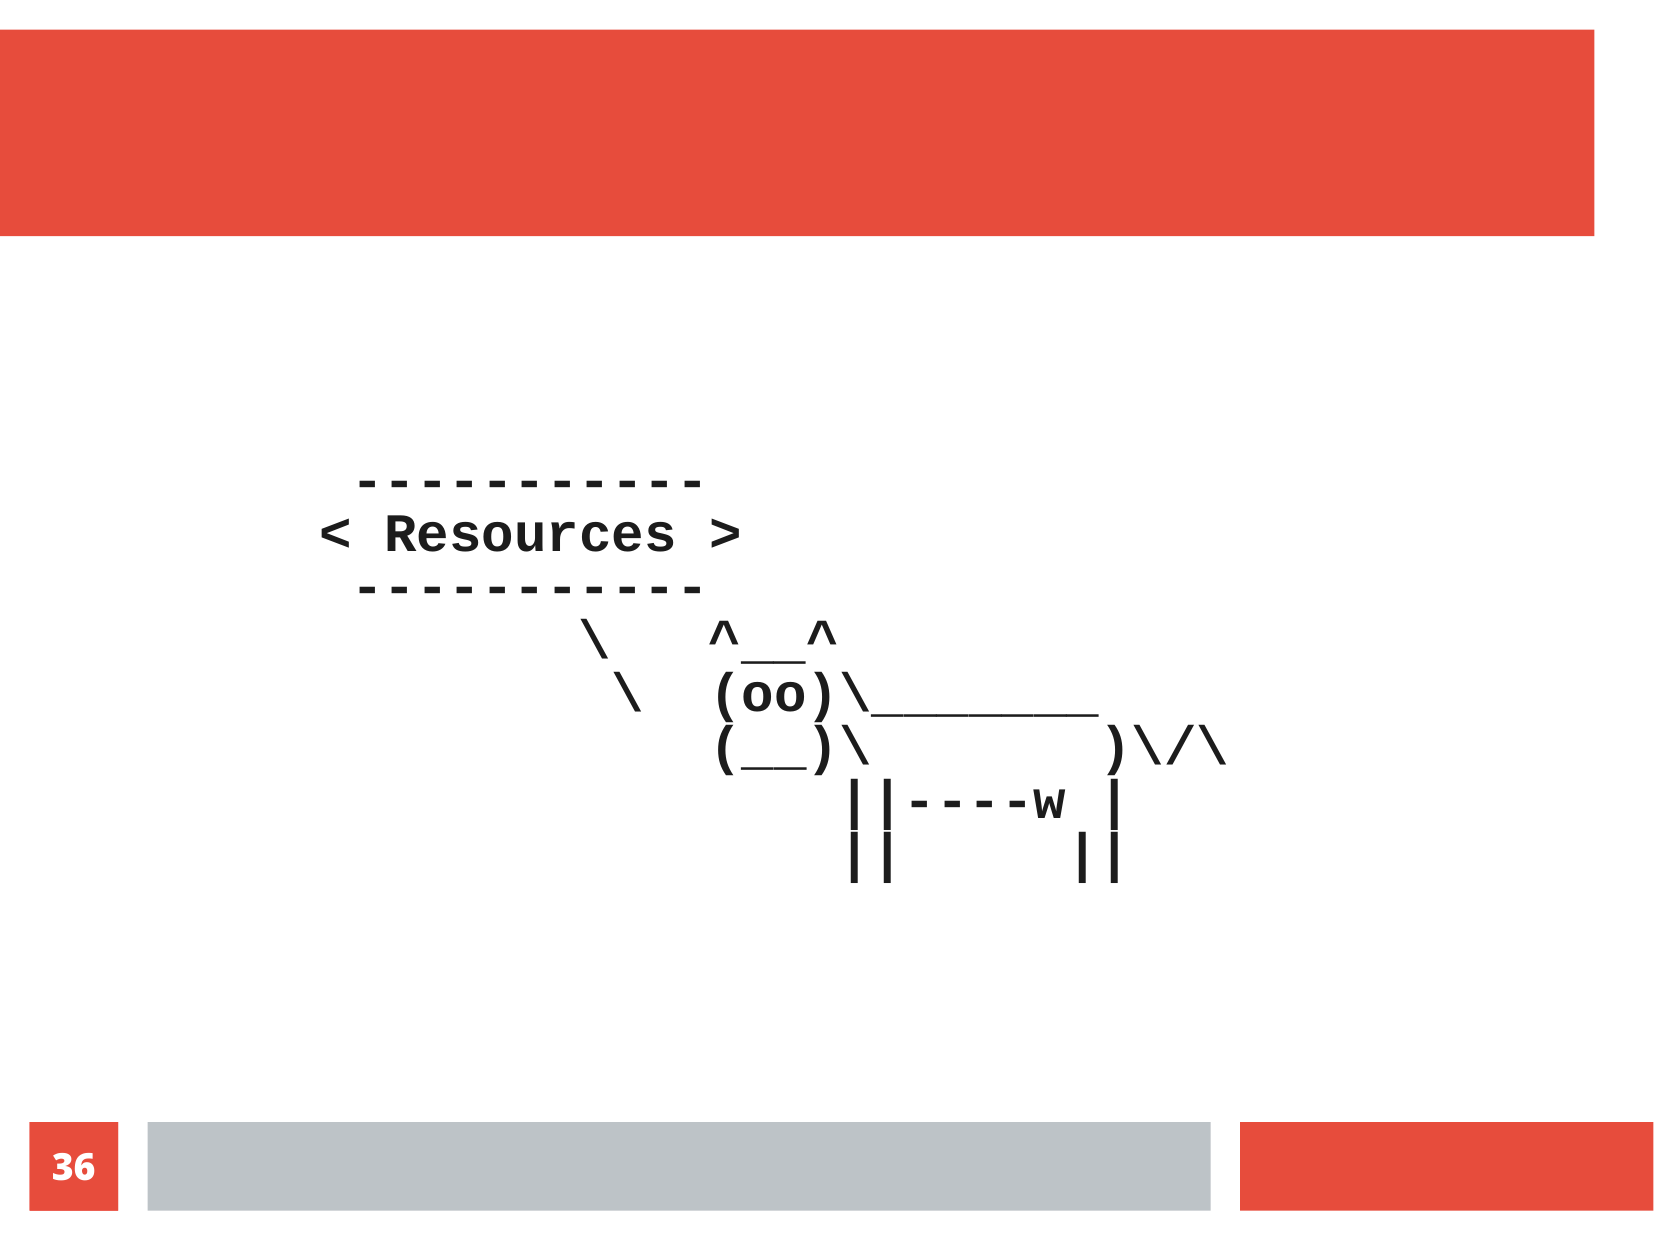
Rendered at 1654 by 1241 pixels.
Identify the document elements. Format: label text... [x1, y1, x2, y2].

list ----------- < Resources > ----------- \ ^__^ \ (oo)\_______ (__)\ )\/\ ||----w | || || [59, 324, 1565, 1093]
